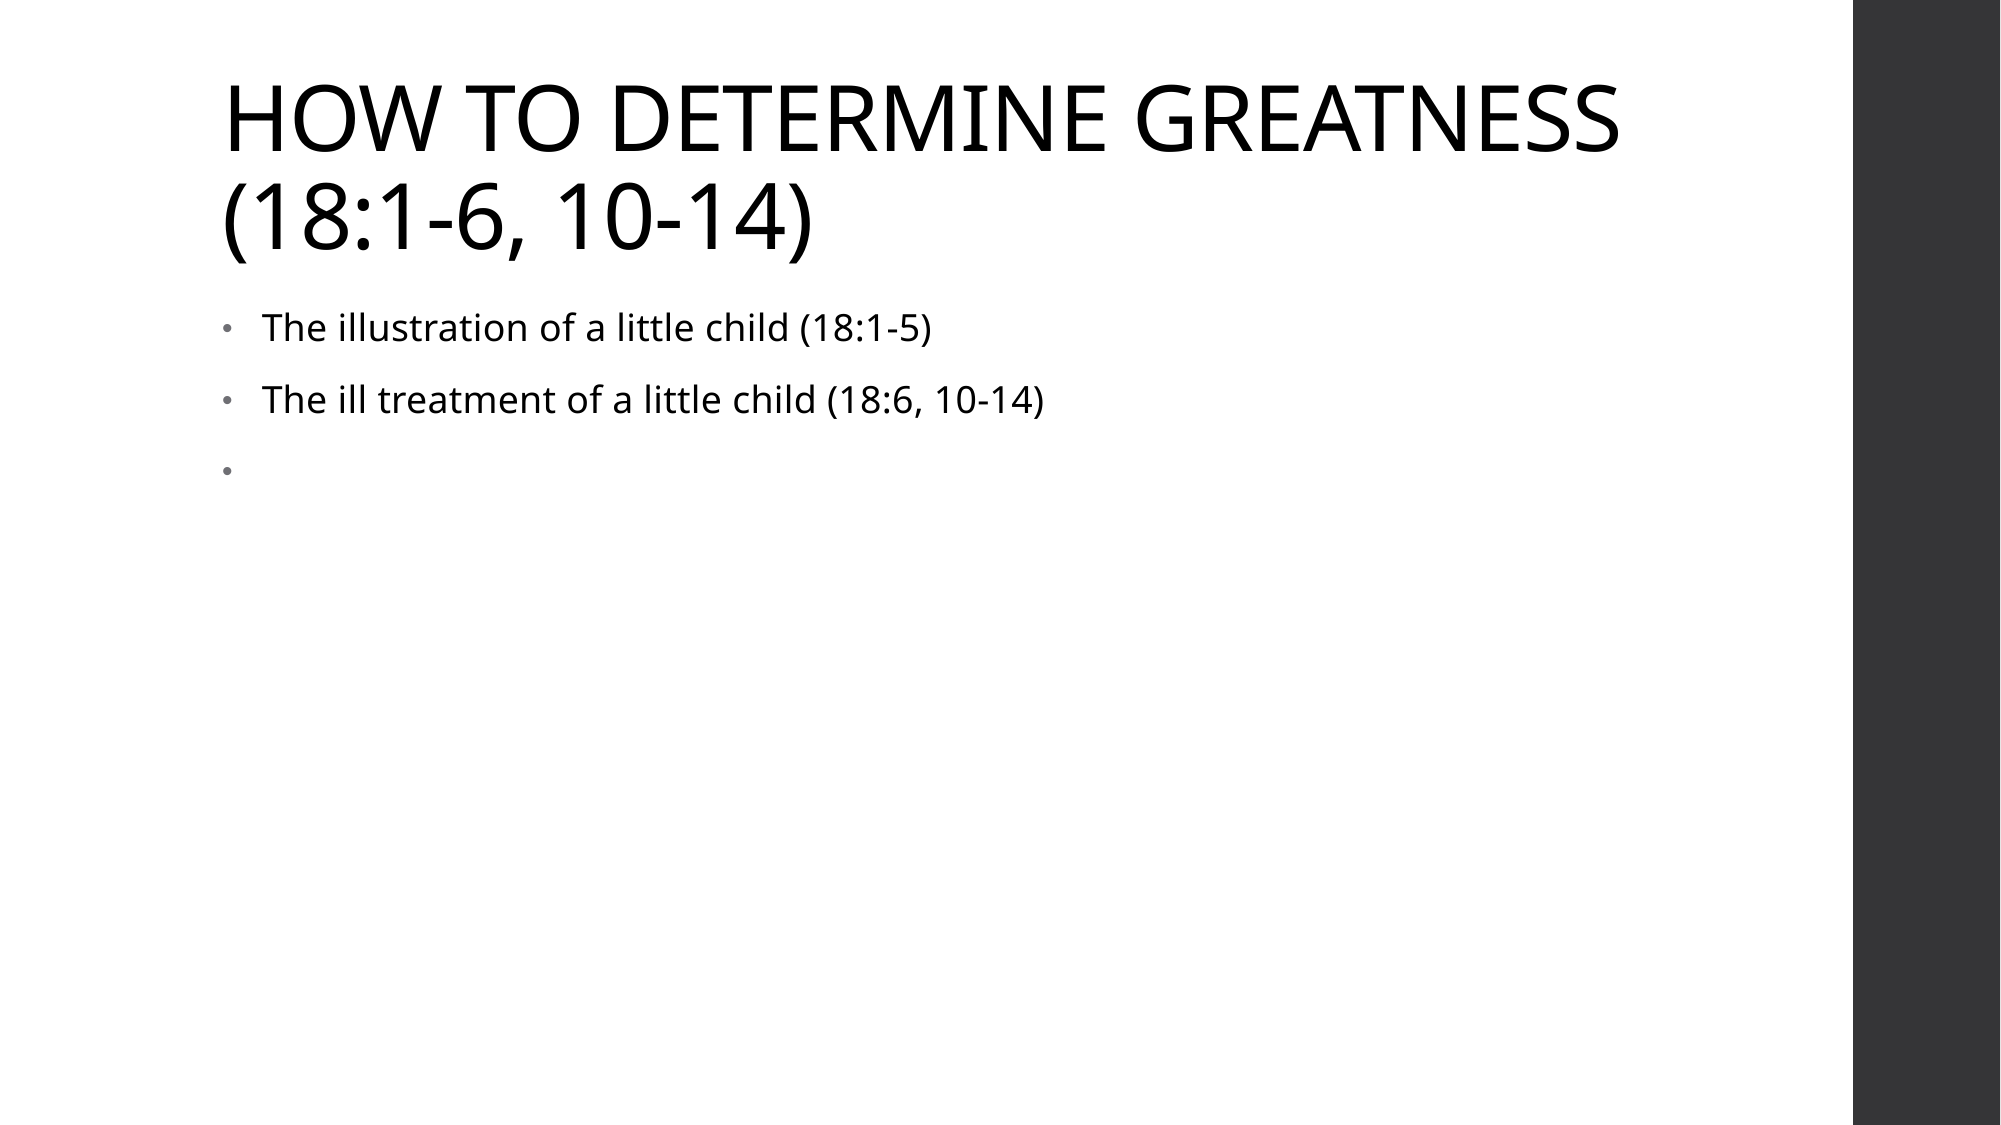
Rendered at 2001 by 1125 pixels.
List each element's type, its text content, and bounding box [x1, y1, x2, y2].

list The illustration of a little child (18:1-5) The ill treatment of a little child (18:6, 10-14) [206, 299, 1617, 1014]
title HOW TO DETERMINE GREATNESS (18:1-6, 10-14) [206, 60, 1797, 278]
